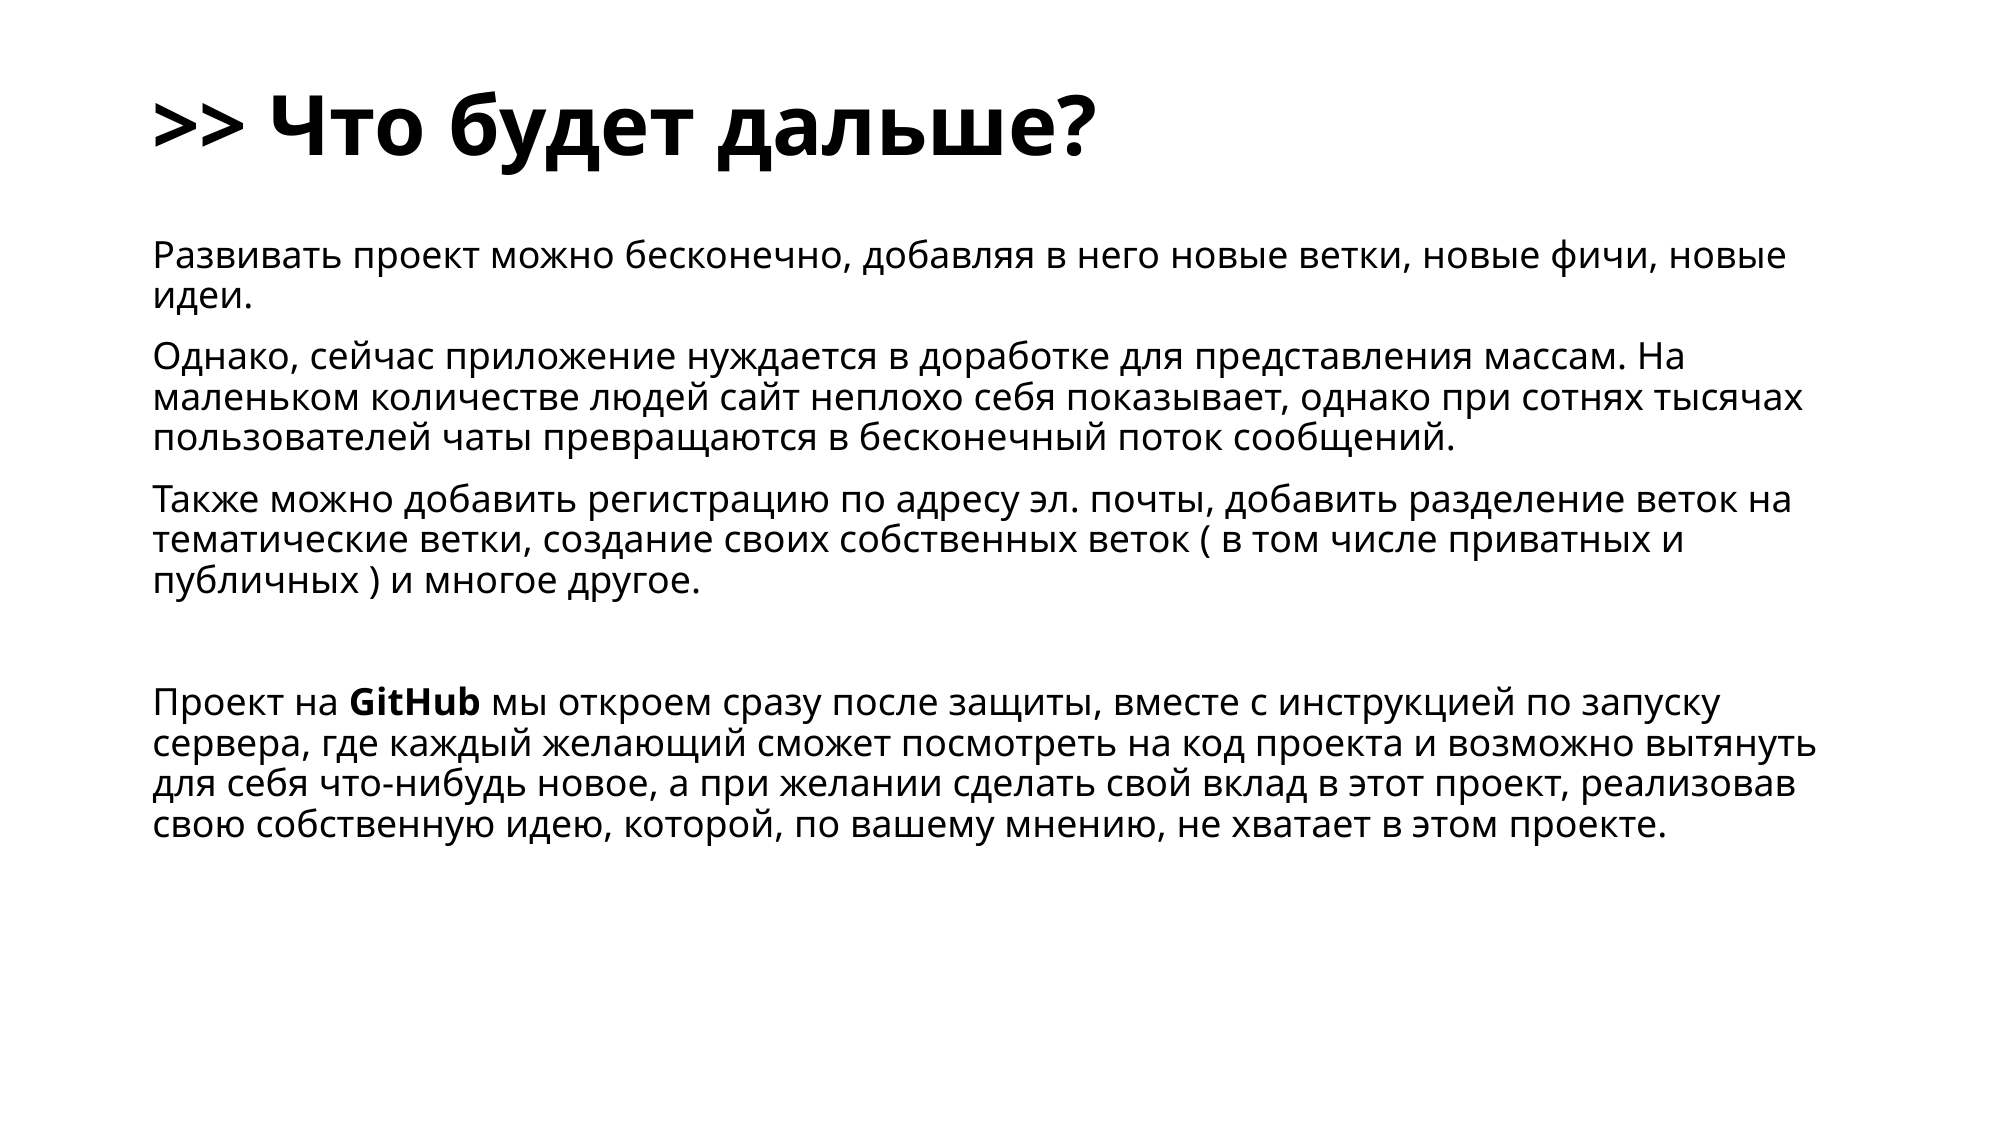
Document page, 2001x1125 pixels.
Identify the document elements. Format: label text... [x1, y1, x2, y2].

text_box >> Что будет дальше? [137, 59, 1863, 197]
list Развивать проект можно бесконечно, добавляя в него новые ветки, новые фичи, новые идеи. Однако, сейчас приложение нуждается в доработке для представления массам. На маленьком количестве людей сайт неплохо себя показывает, однако при сотнях тысячах пользователей чаты превращаются в бесконечный поток сообщений. Также можно добавить регистрацию по адресу эл. почты, добавить разделение веток на тематические ветки, создание своих собственных веток ( в том числе приватных и публичных ) и многое другое. Проект на GitHub мы откроем сразу после защиты, вместе с инструкцией по запуску сервера, где каждый желающий сможет посмотреть на код проекта и возможно вытянуть для себя что-нибудь новое, а при желании сделать свой вклад в этот проект, реализовав свою собственную идею, которой, по вашему мнению, не хватает в этом проекте. [137, 228, 1863, 1013]
